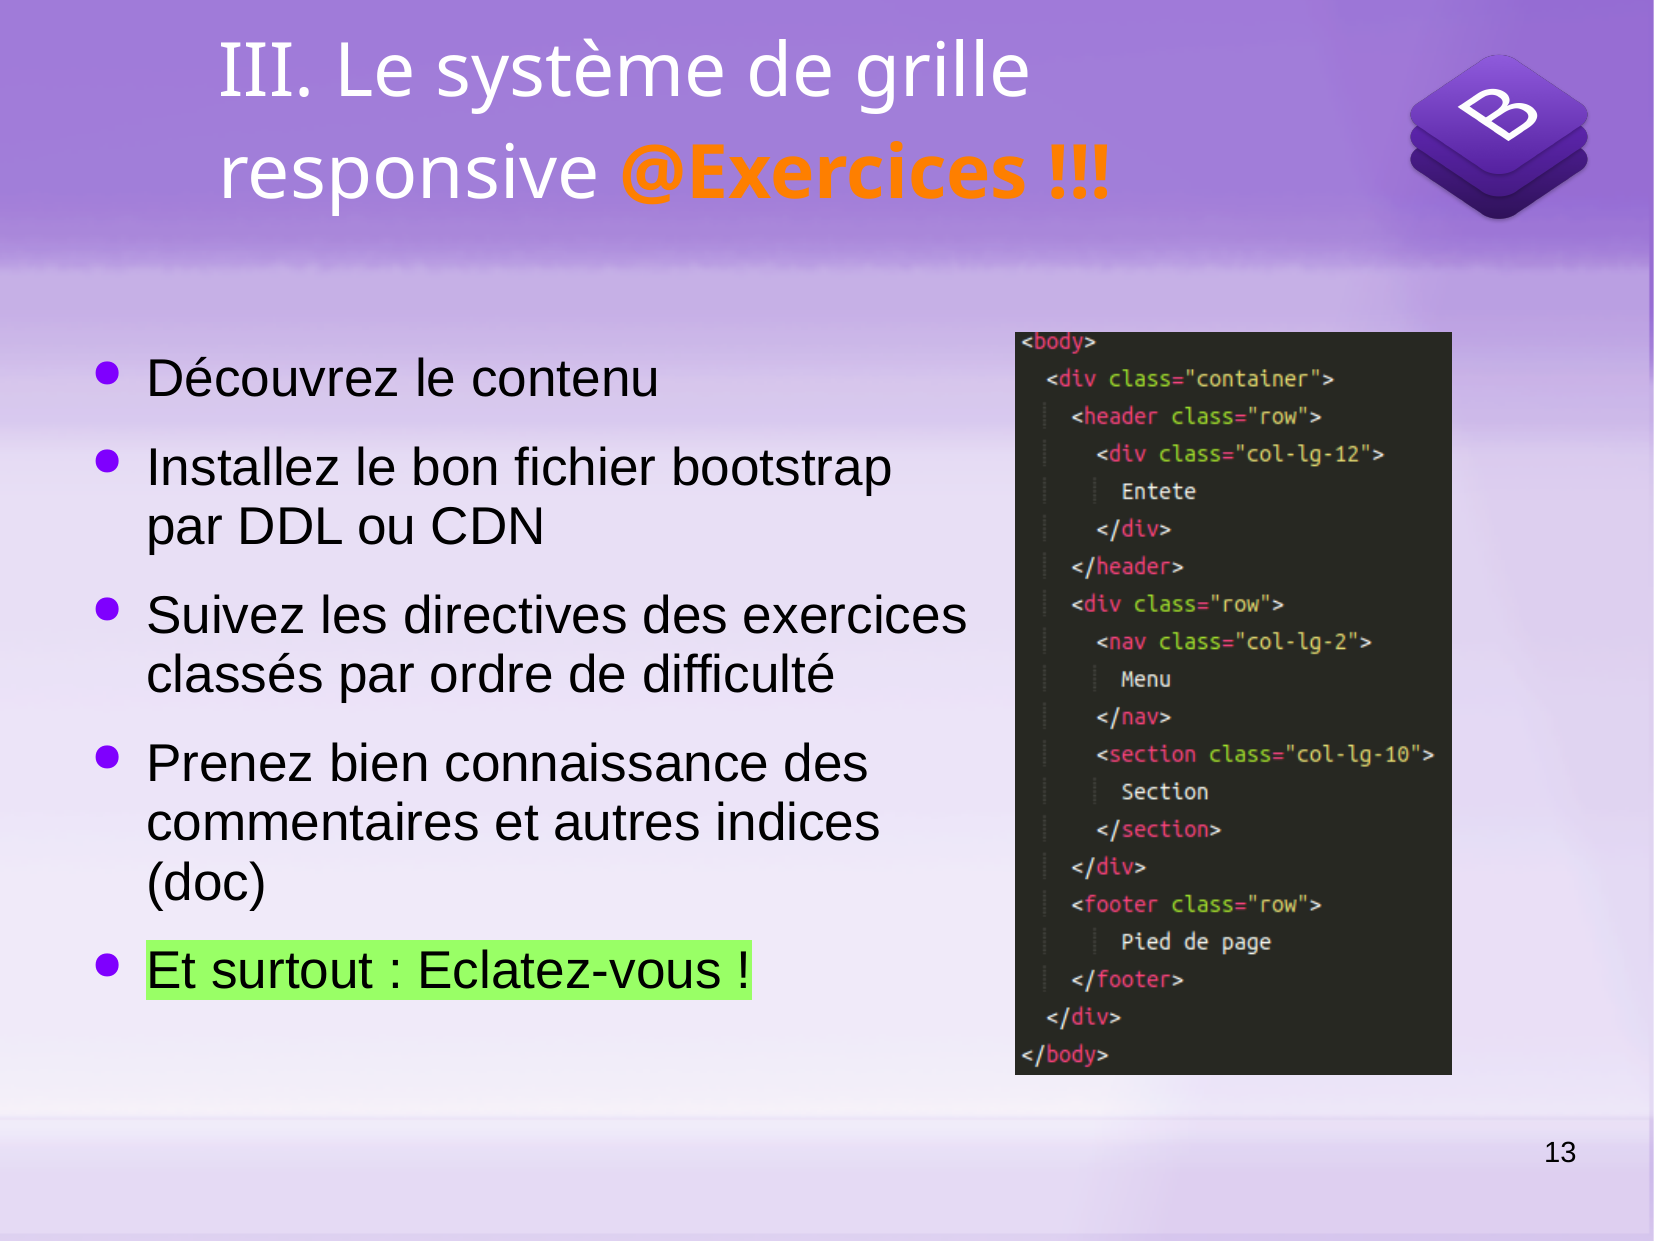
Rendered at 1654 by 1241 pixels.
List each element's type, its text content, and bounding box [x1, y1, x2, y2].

picture [0, 0, 1654, 1241]
list Découvrez le contenu Installez le bon fichier bootstrap par DDL ou CDN Suivez les directives des exercices classés par ordre de difficulté Prenez bien connaissance des commentaires et autres indices (doc) Et surtout : Eclatez-vous ! [76, 348, 981, 1068]
title III. Le système de grille responsive @Exercices !!! [218, 35, 1400, 202]
